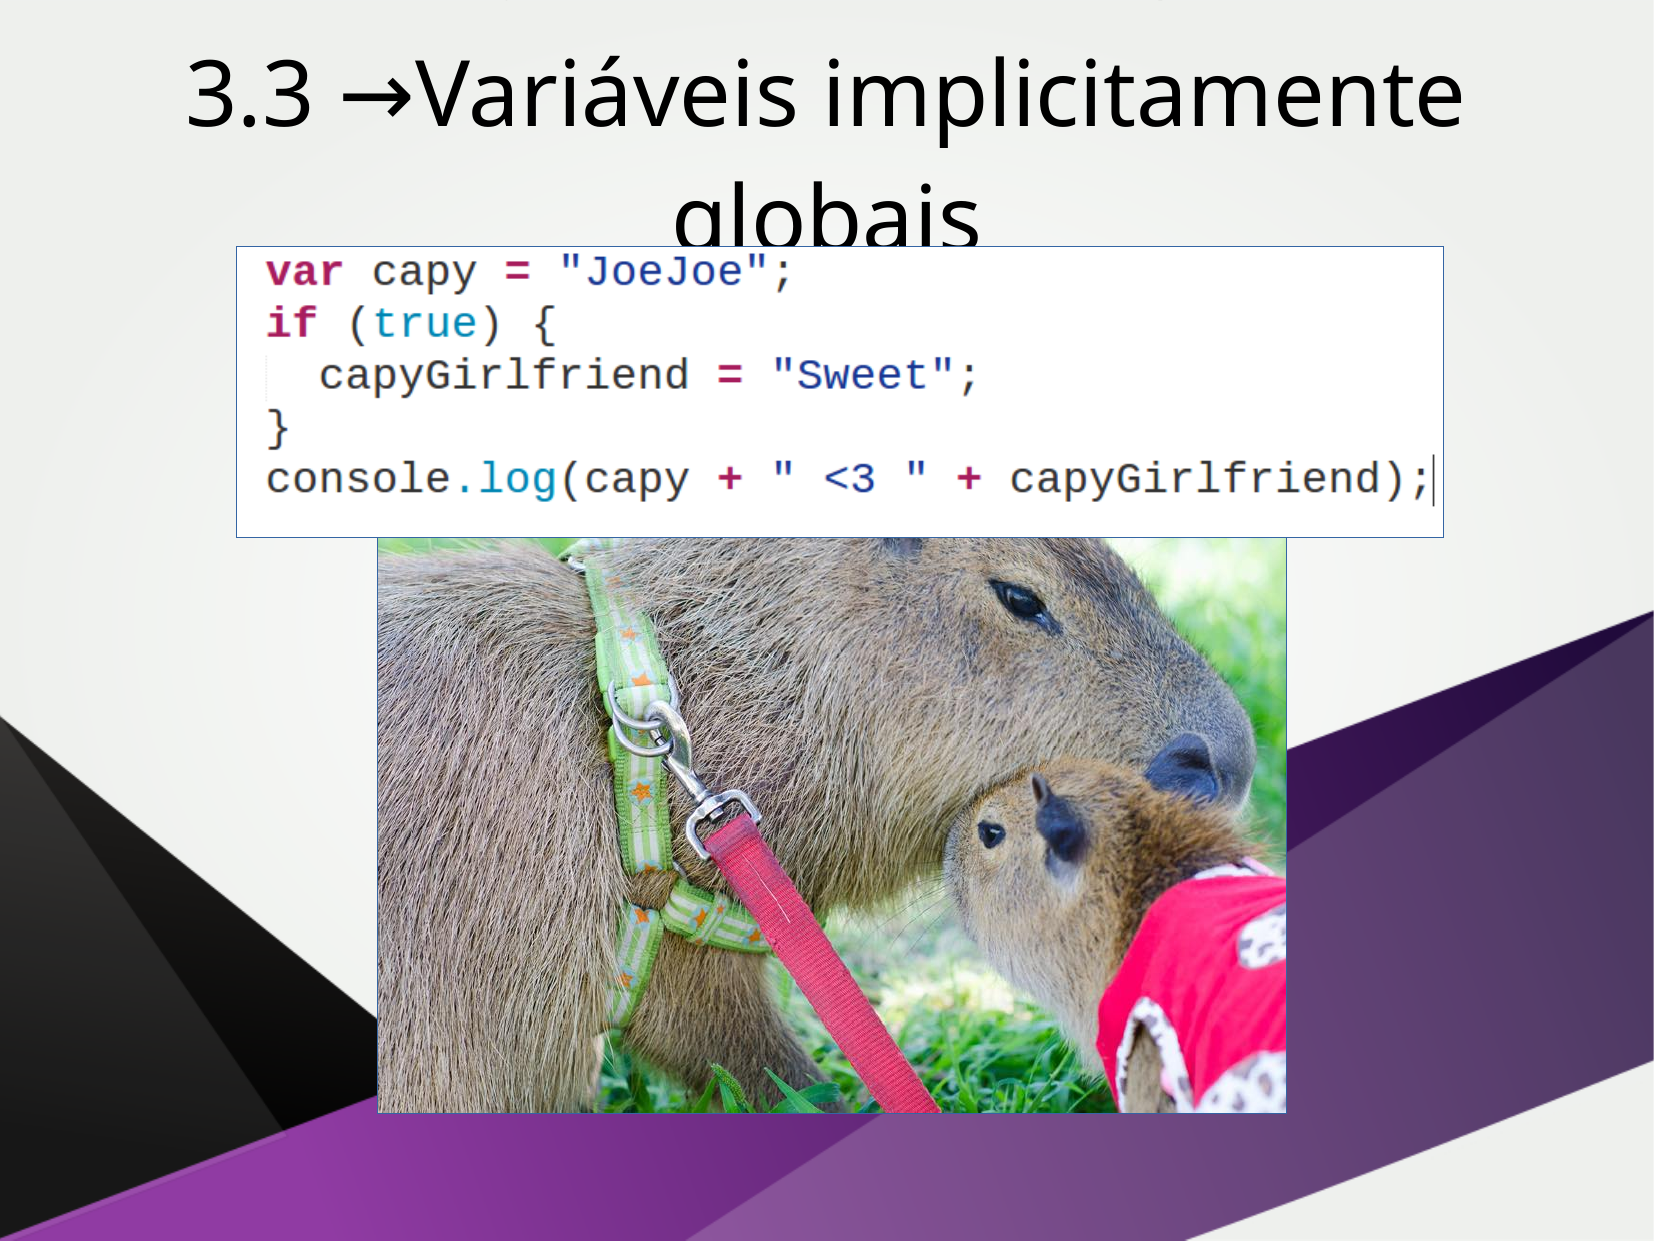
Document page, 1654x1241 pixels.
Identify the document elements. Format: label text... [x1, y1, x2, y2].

picture [0, 0, 1654, 1241]
title 3.3 →Variáveis implicitamente globais [82, 49, 1571, 257]
